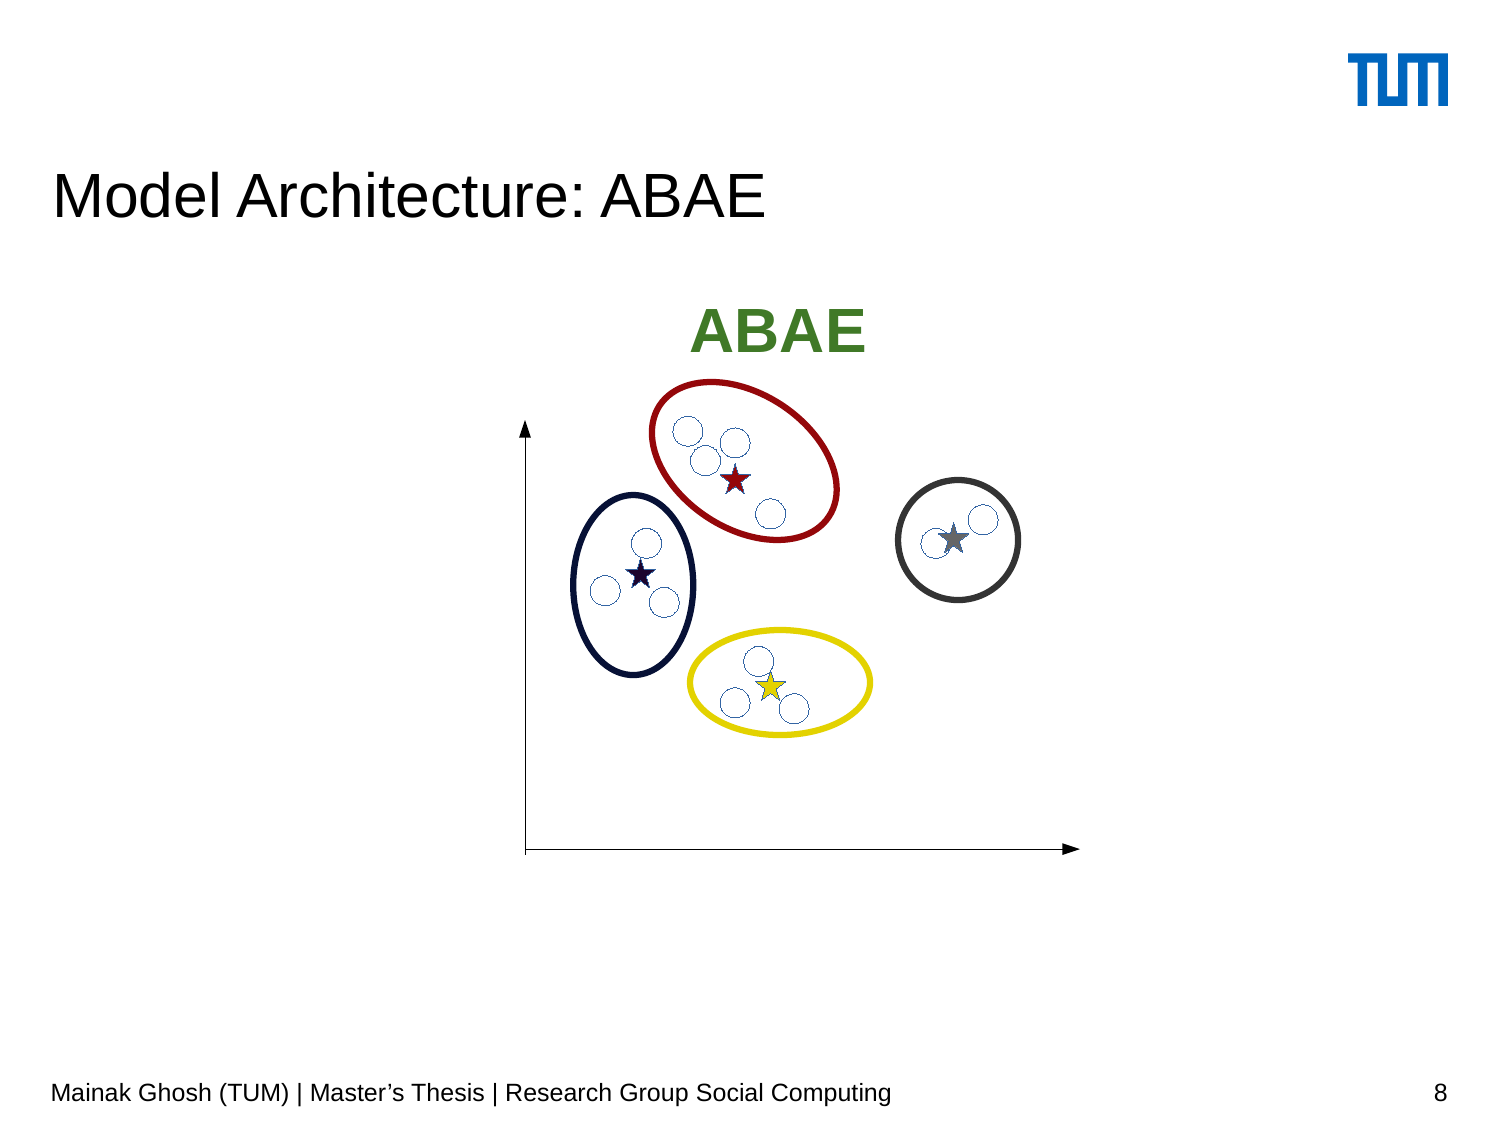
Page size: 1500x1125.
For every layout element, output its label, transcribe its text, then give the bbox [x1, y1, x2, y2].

text_box [755, 670, 786, 701]
title Model Architecture: ABAE [52, 163, 1449, 231]
slide_number <number> [1112, 1061, 1448, 1122]
text_box [720, 463, 751, 494]
text_box Mainak Ghosh (TUM) | Master’s Thesis | Research Group Social Computing [50, 1061, 1112, 1122]
text_box ABAE [675, 288, 1006, 373]
text_box [938, 522, 969, 553]
text_box [625, 557, 656, 588]
